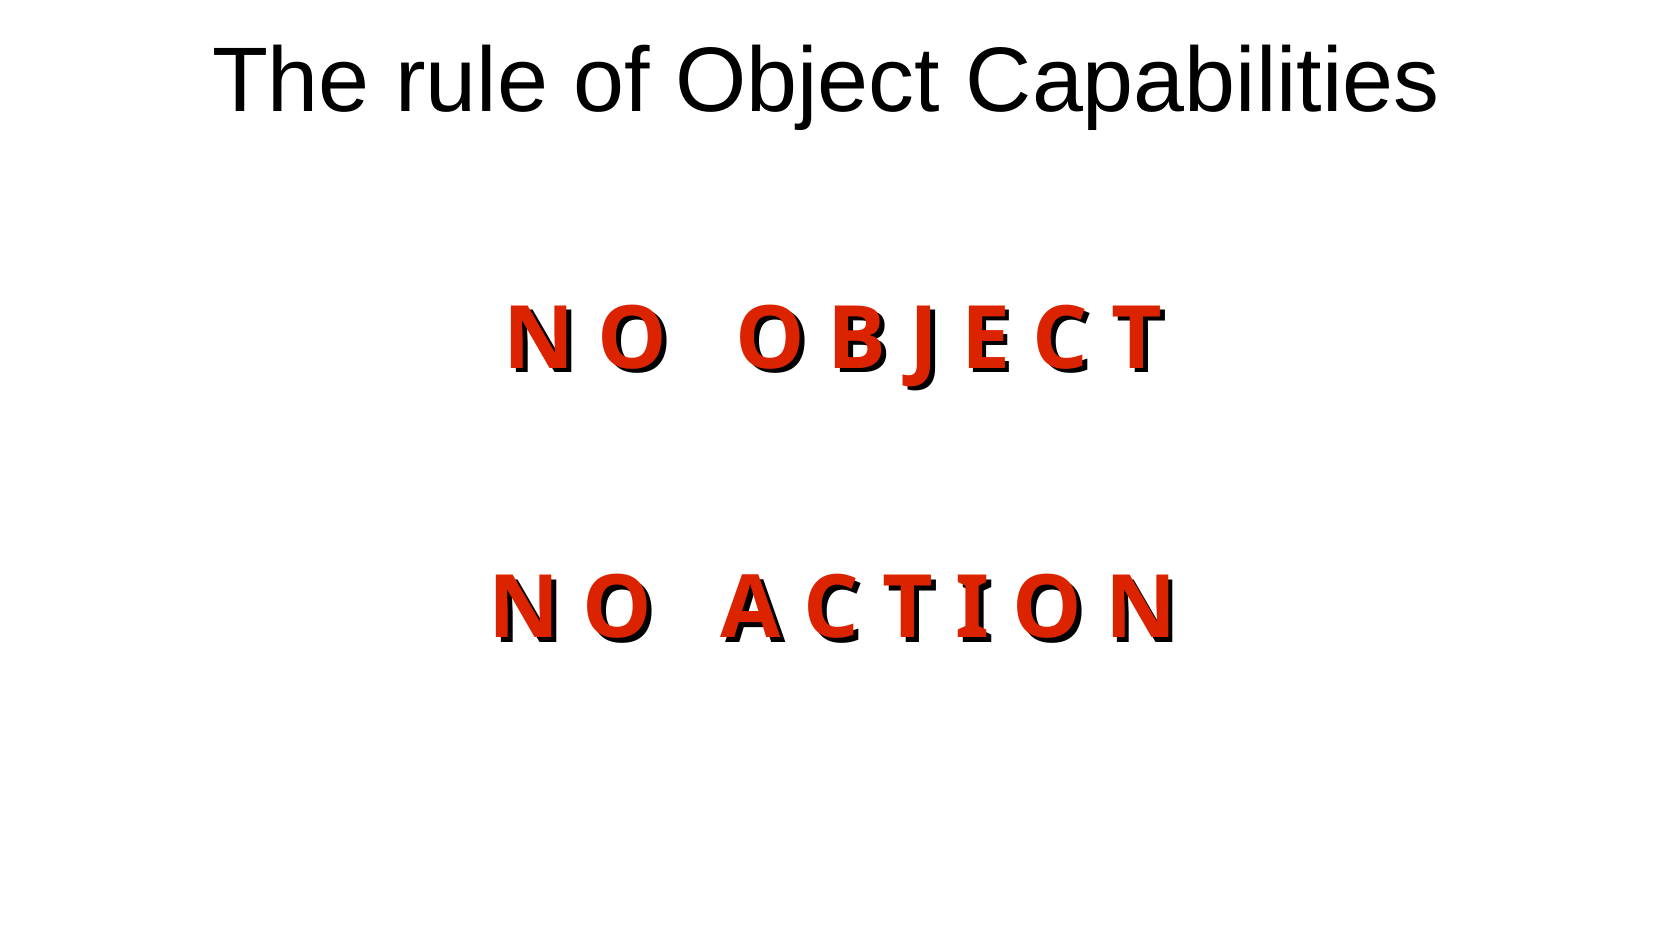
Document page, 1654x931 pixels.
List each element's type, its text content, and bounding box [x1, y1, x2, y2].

list N O O B J E C T N O A C T I O N [11, 170, 1583, 883]
title The rule of Object Capabilities [82, 0, 1571, 170]
